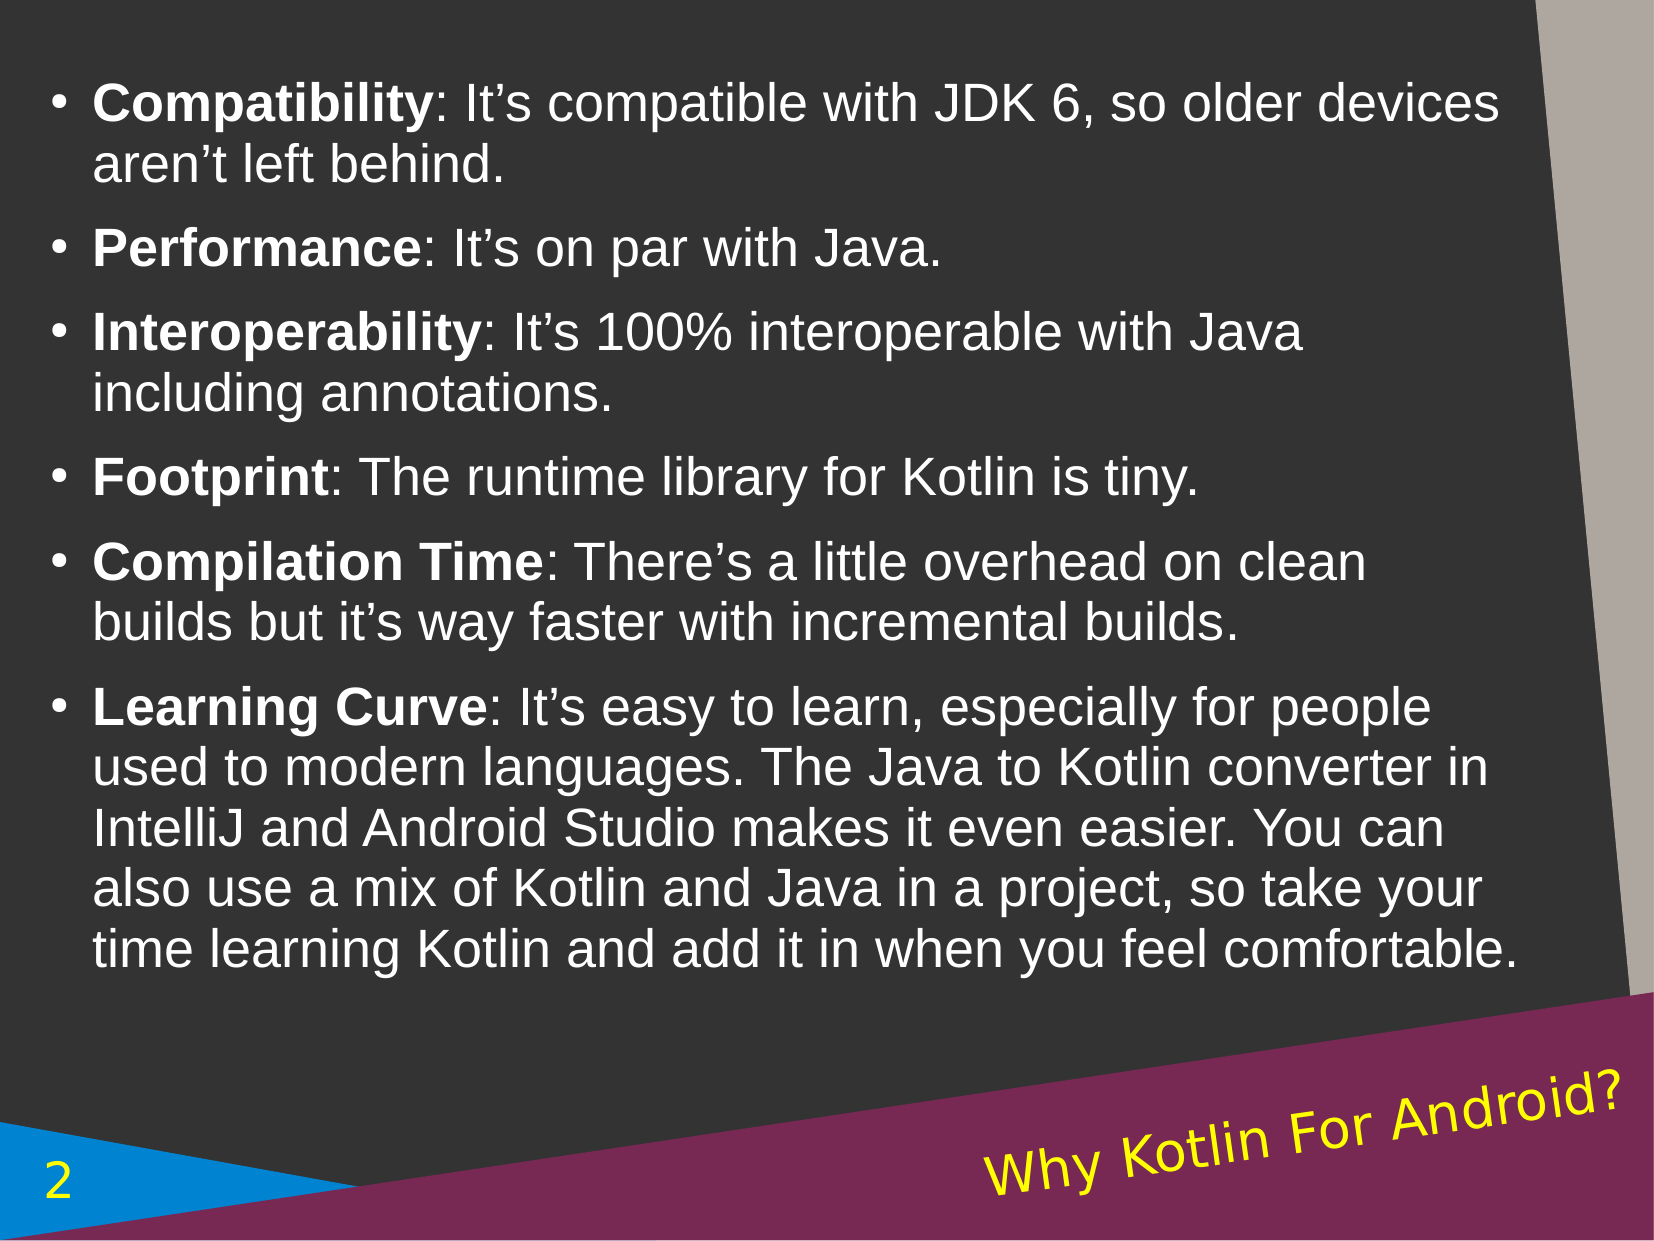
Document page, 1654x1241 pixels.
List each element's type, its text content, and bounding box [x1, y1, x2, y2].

title Why Kotlin For Android? [956, 995, 1654, 1241]
list Compatibility: It’s compatible with JDK 6, so older devices aren’t left behind. Performance: It’s on par with Java. Interoperability: It’s 100% interoperable with Java including annotations. Footprint: The runtime library for Kotlin is tiny. Compilation Time: There’s a little overhead on clean builds but it’s way faster with incremental builds. Learning Curve: It’s easy to learn, especially for people used to modern languages. The Java to Kotlin converter in IntelliJ and Android Studio makes it even easier. You can also use a mix of Kotlin and Java in a project, so take your time learning Kotlin and add it in when you feel comfortable. [35, 59, 1524, 993]
